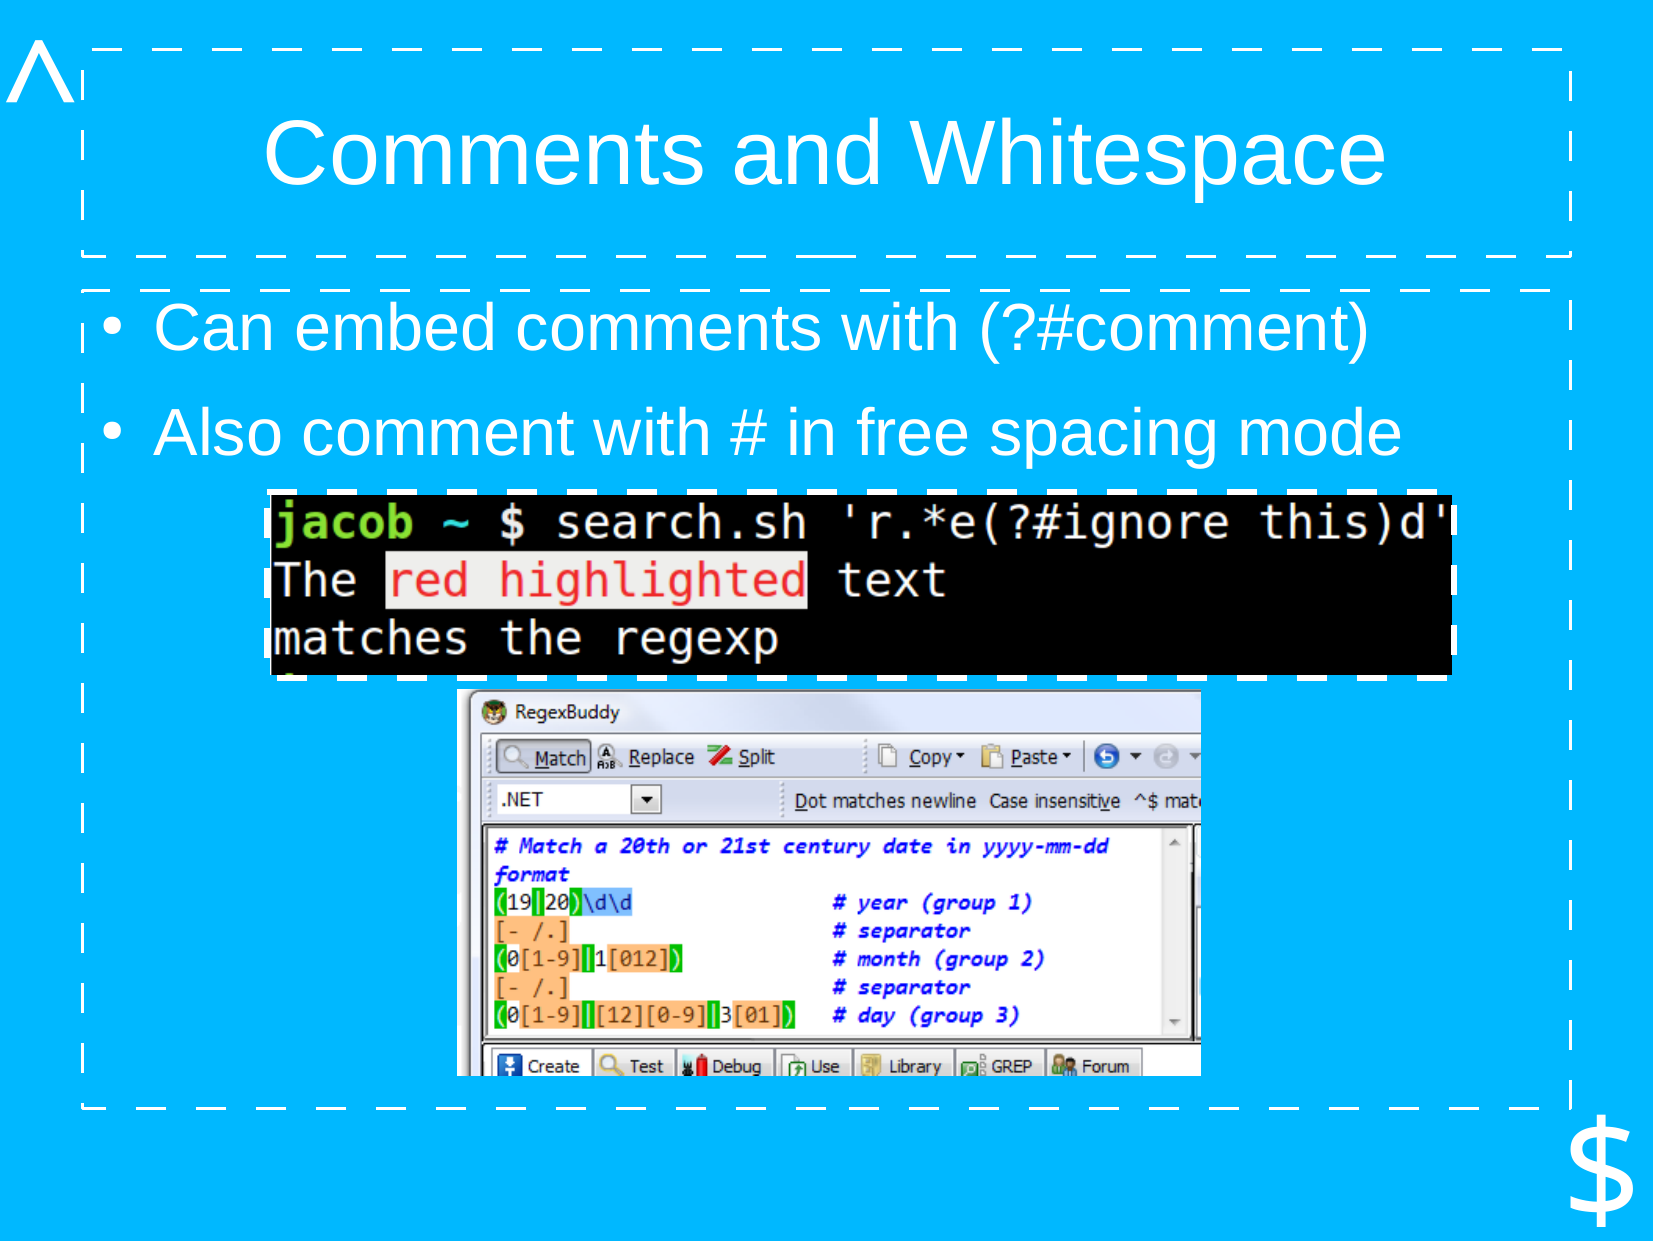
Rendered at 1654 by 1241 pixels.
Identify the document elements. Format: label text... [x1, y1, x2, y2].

picture [270, 495, 1452, 676]
picture [458, 690, 1200, 1075]
list Can embed comments with (?#comment) Also comment with # in free spacing mode [82, 290, 1571, 1109]
title Comments and Whitespace [82, 49, 1571, 257]
